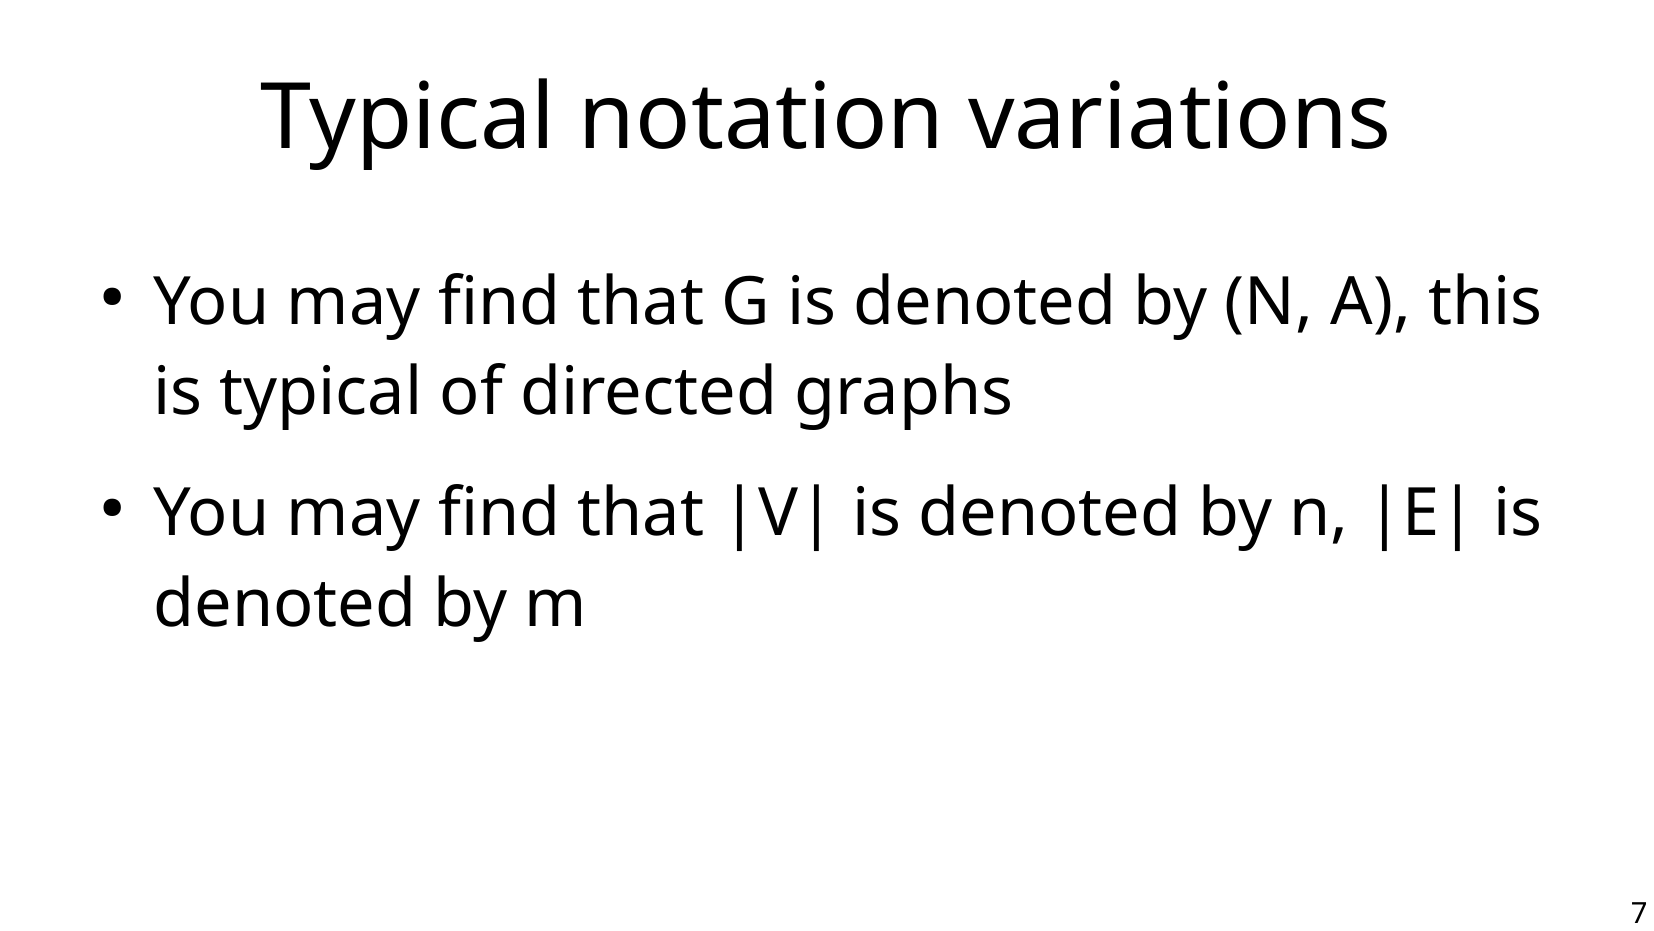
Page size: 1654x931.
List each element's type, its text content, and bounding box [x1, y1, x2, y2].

list You may find that G is denoted by (N, A), this is typical of directed graphs You may find that |V| is denoted by n, |E| is denoted by m [82, 253, 1571, 793]
title Typical notation variations [82, 1, 1571, 226]
